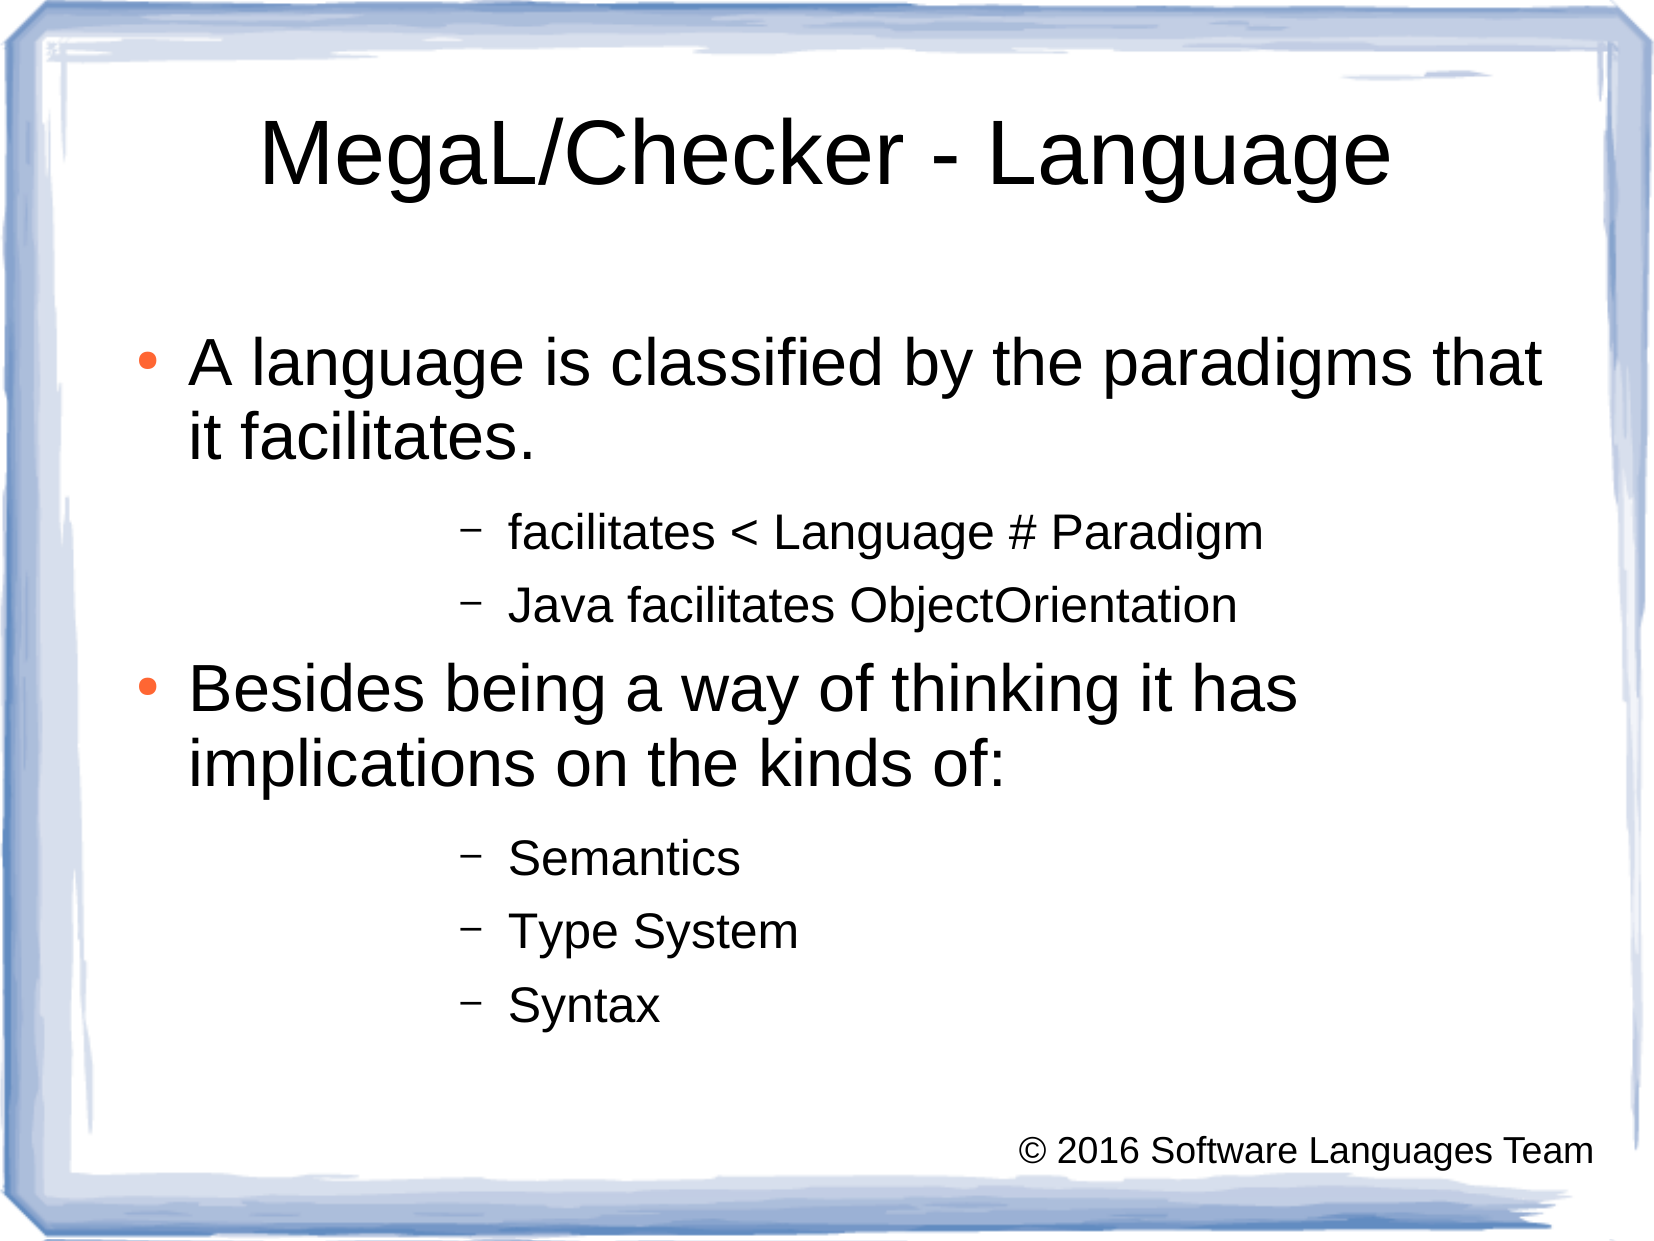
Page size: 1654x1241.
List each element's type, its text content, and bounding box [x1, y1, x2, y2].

text_box © 2016 Software Languages Team [1003, 1122, 1625, 1182]
picture [0, 0, 1654, 1241]
title MegaL/Checker - Language [82, 49, 1571, 257]
list A language is classified by the paradigms that it facilitates. facilitates < Language # Paradigm Java facilitates ObjectOrientation Besides being a way of thinking it has implications on the kinds of: Semantics Type System Syntax [118, 324, 1571, 1033]
